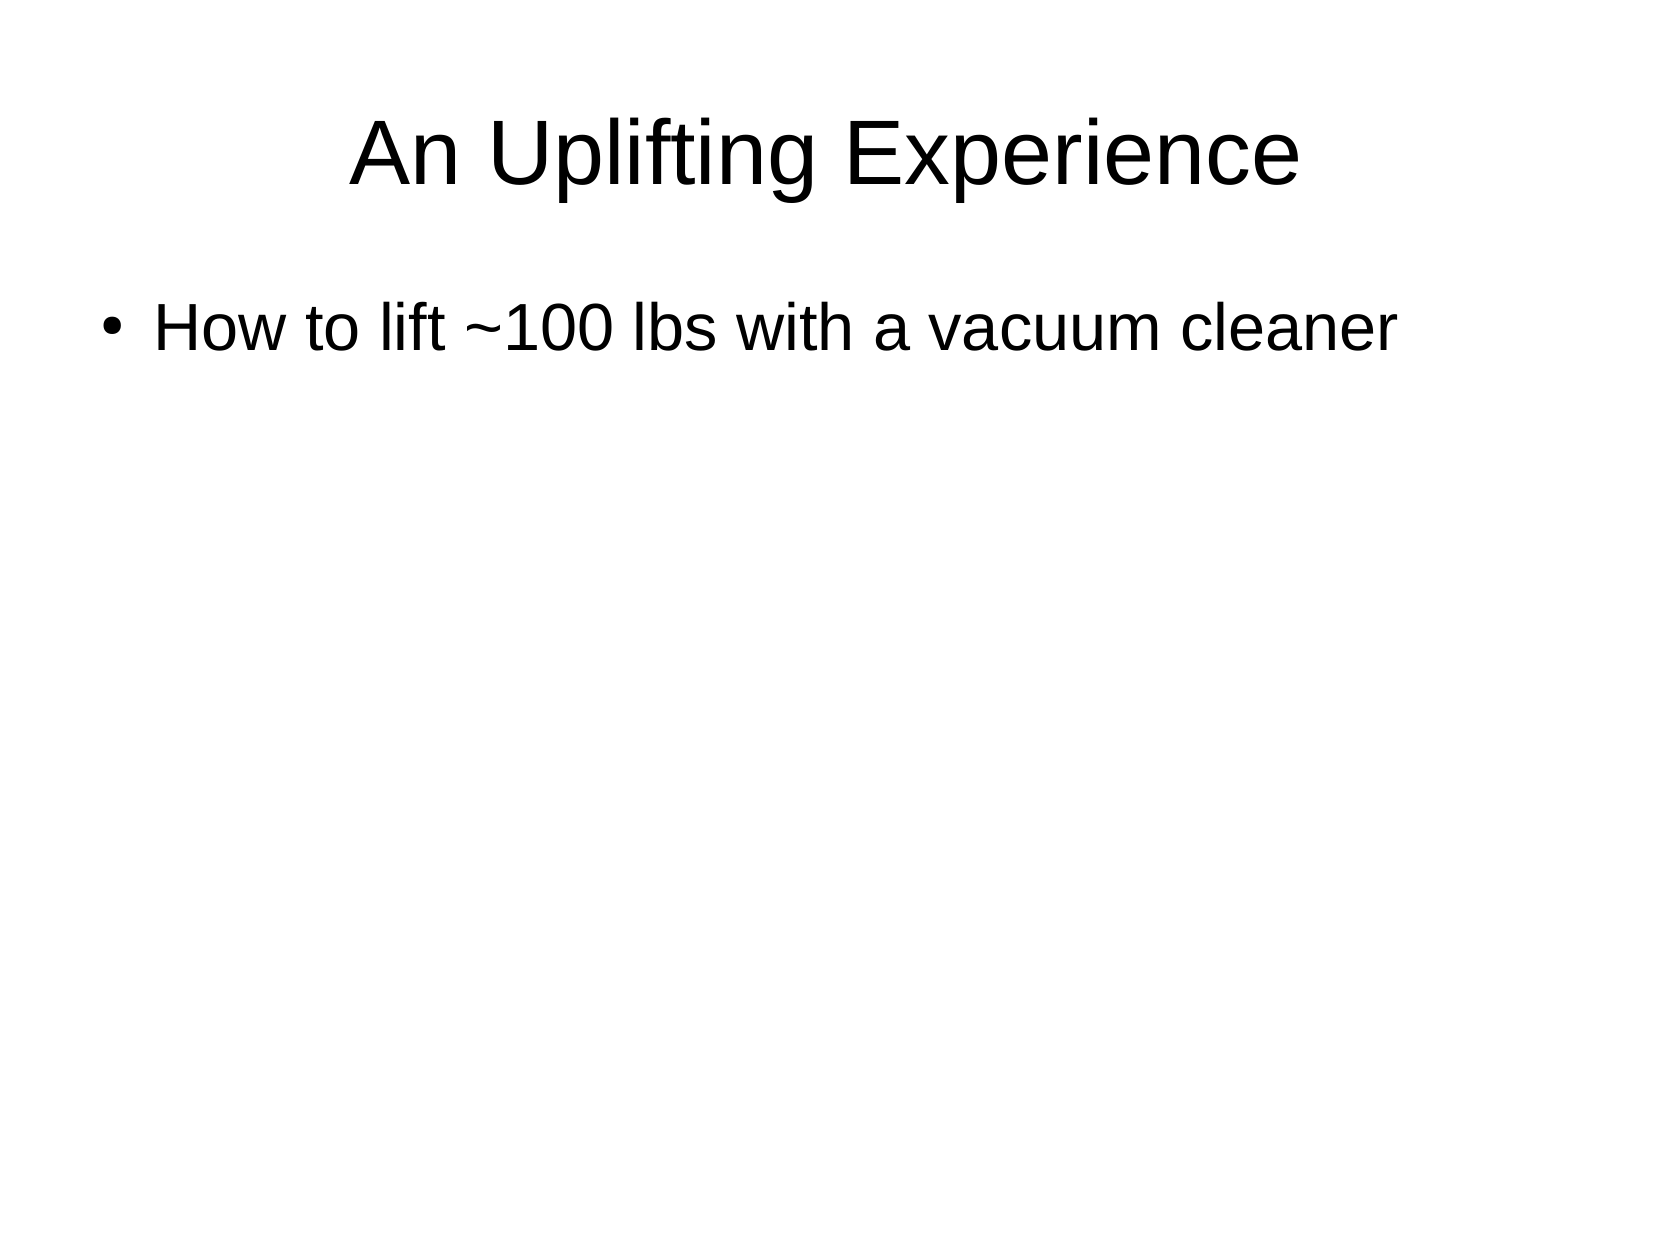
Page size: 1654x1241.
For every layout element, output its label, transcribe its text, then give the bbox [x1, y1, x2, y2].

list How to lift ~100 lbs with a vacuum cleaner [82, 290, 1571, 1010]
title An Uplifting Experience [82, 49, 1571, 257]
